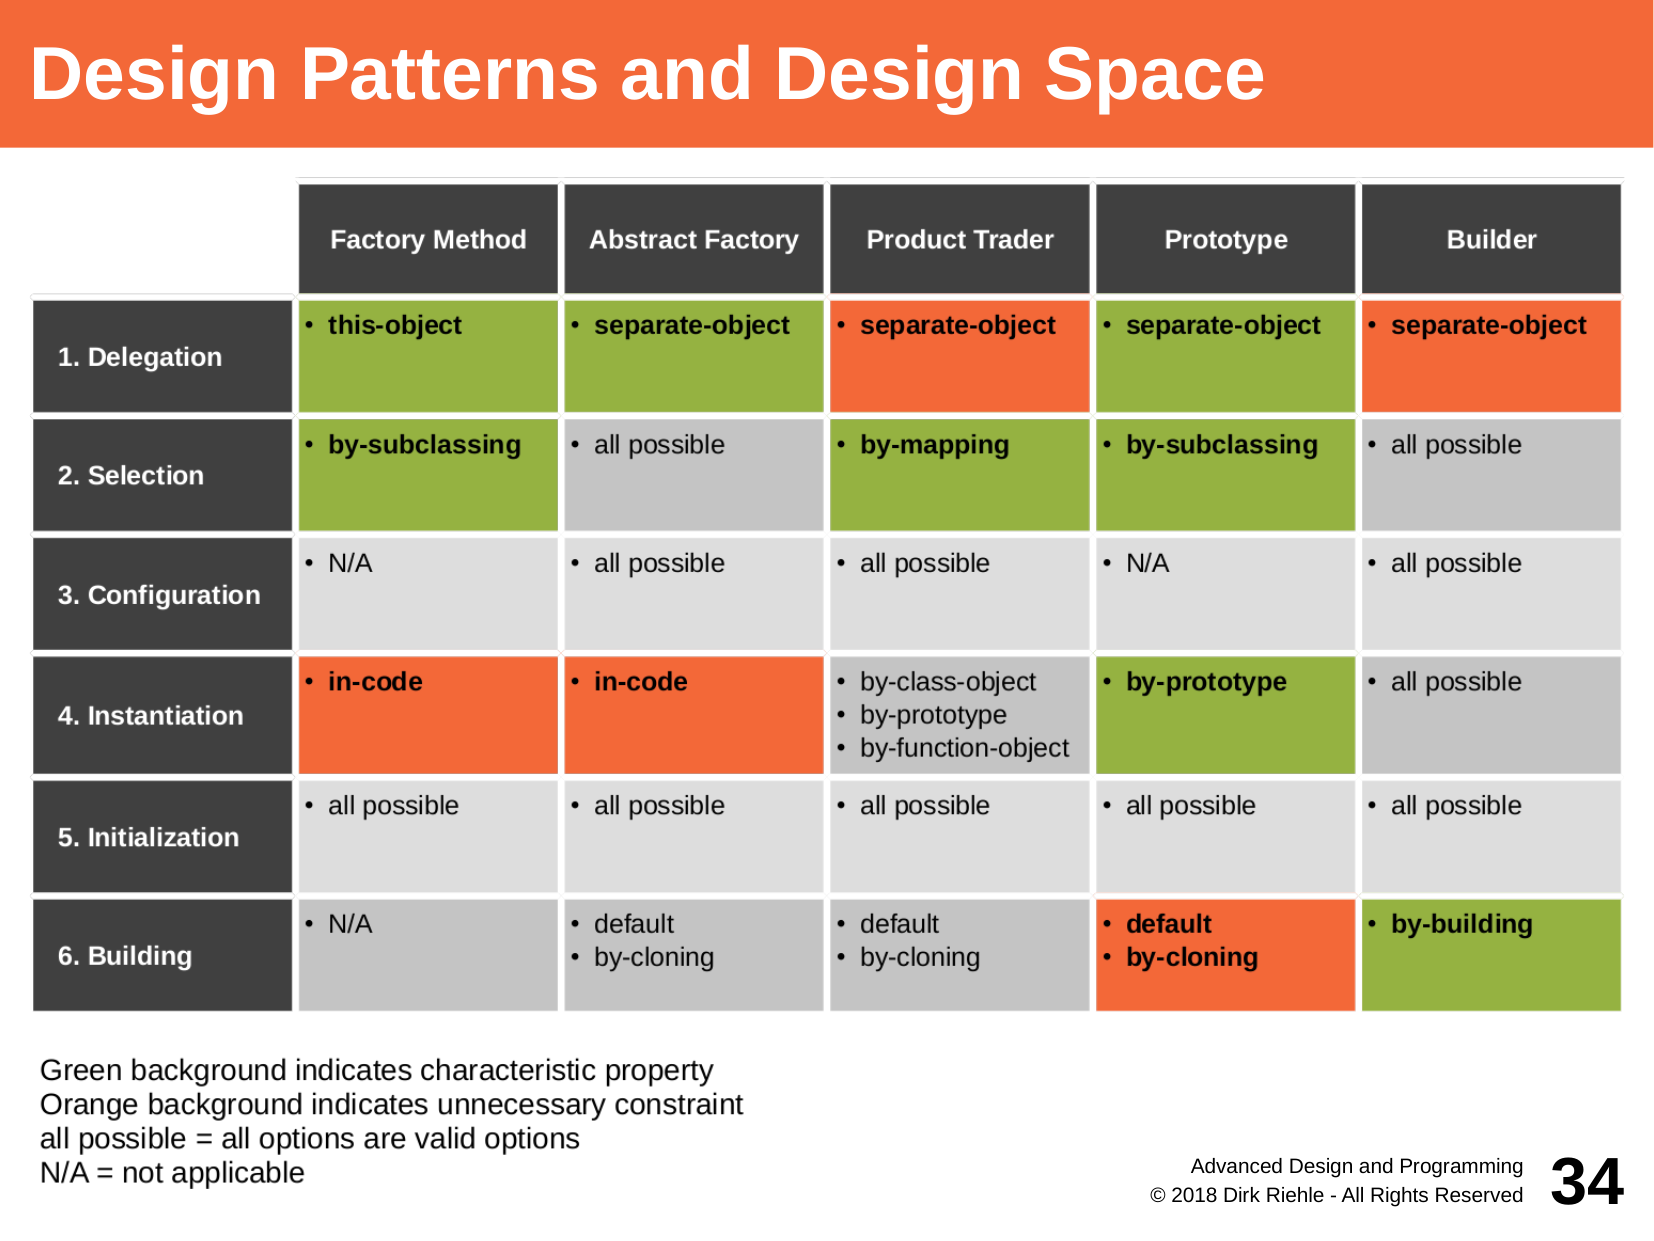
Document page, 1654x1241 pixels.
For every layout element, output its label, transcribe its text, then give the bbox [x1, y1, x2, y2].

title Design Patterns and Design Space [0, 0, 1654, 148]
picture [29, 177, 1625, 1189]
